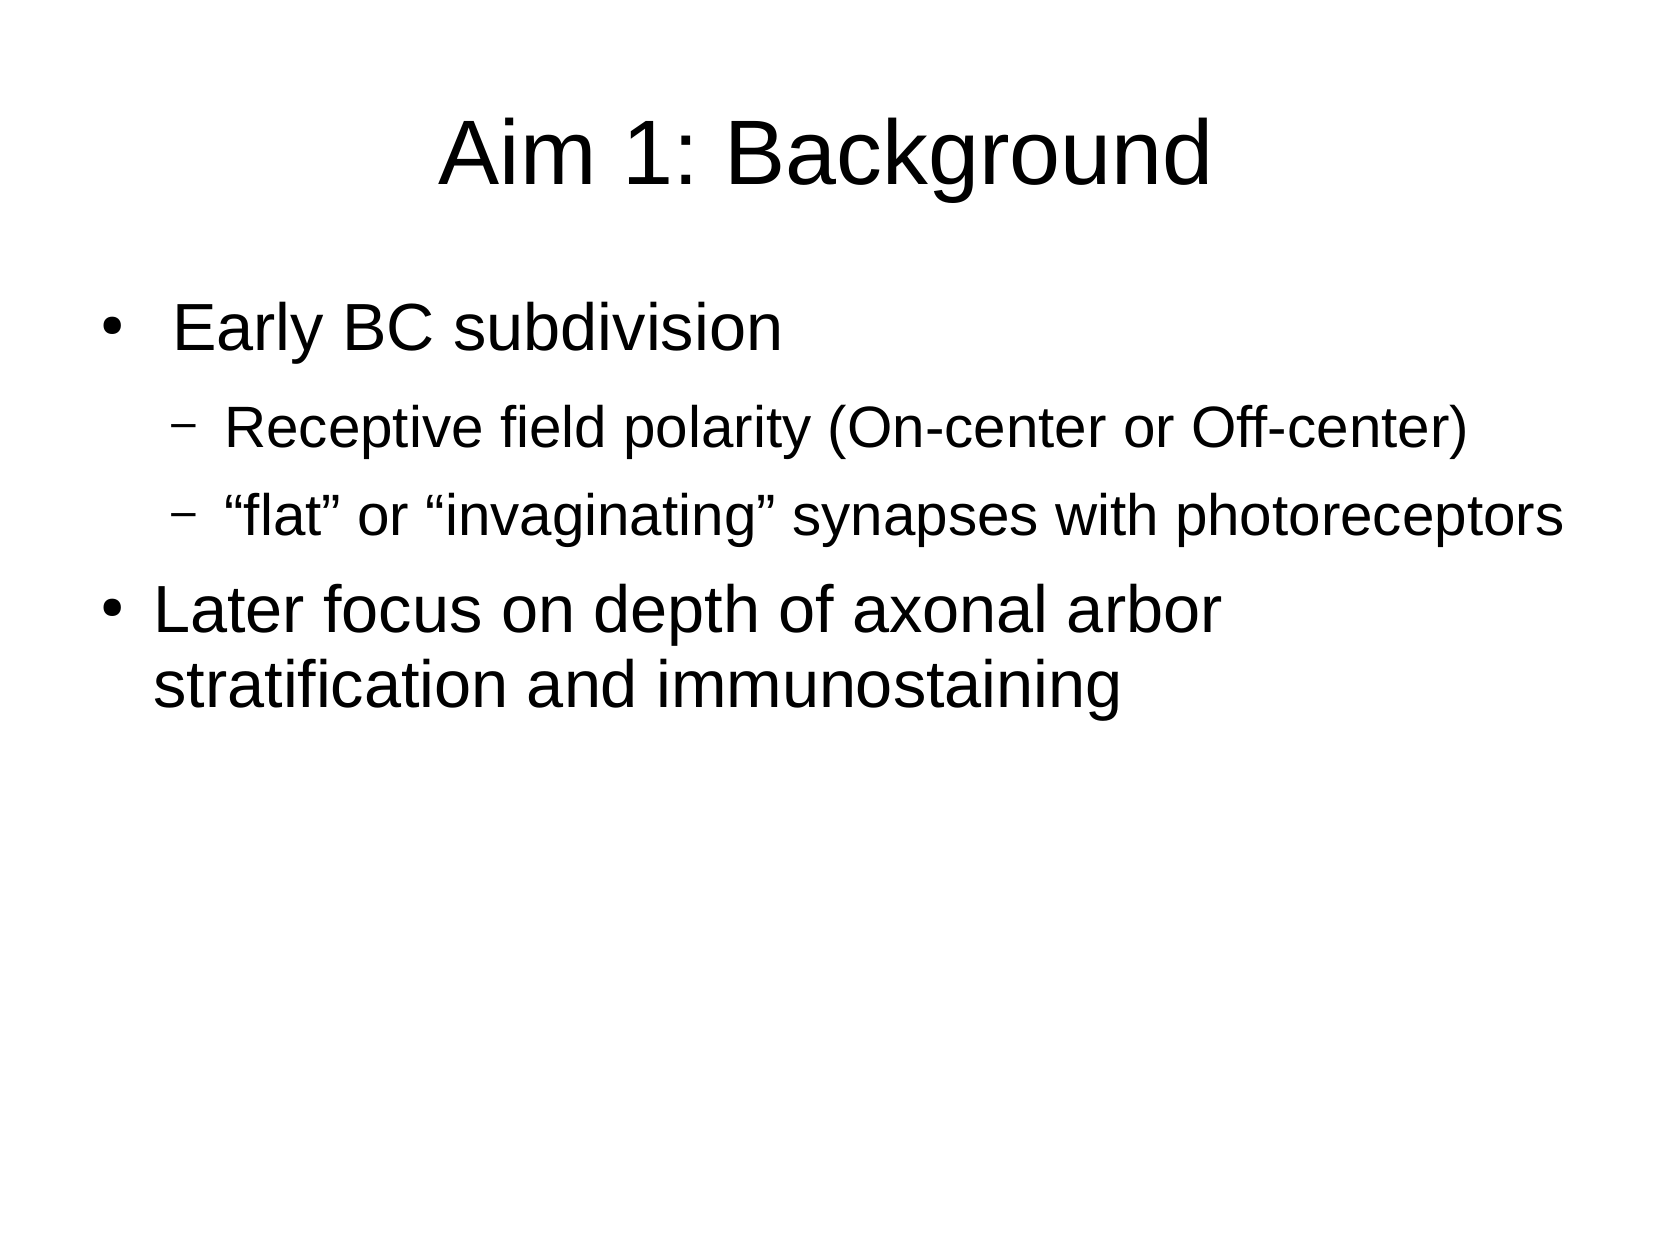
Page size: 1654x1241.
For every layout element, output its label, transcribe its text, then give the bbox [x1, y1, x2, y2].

title Aim 1: Background [82, 49, 1571, 257]
list Early BC subdivision Receptive field polarity (On-center or Off-center) “flat” or “invaginating” synapses with photoreceptors Later focus on depth of axonal arbor stratification and immunostaining [82, 290, 1571, 1109]
